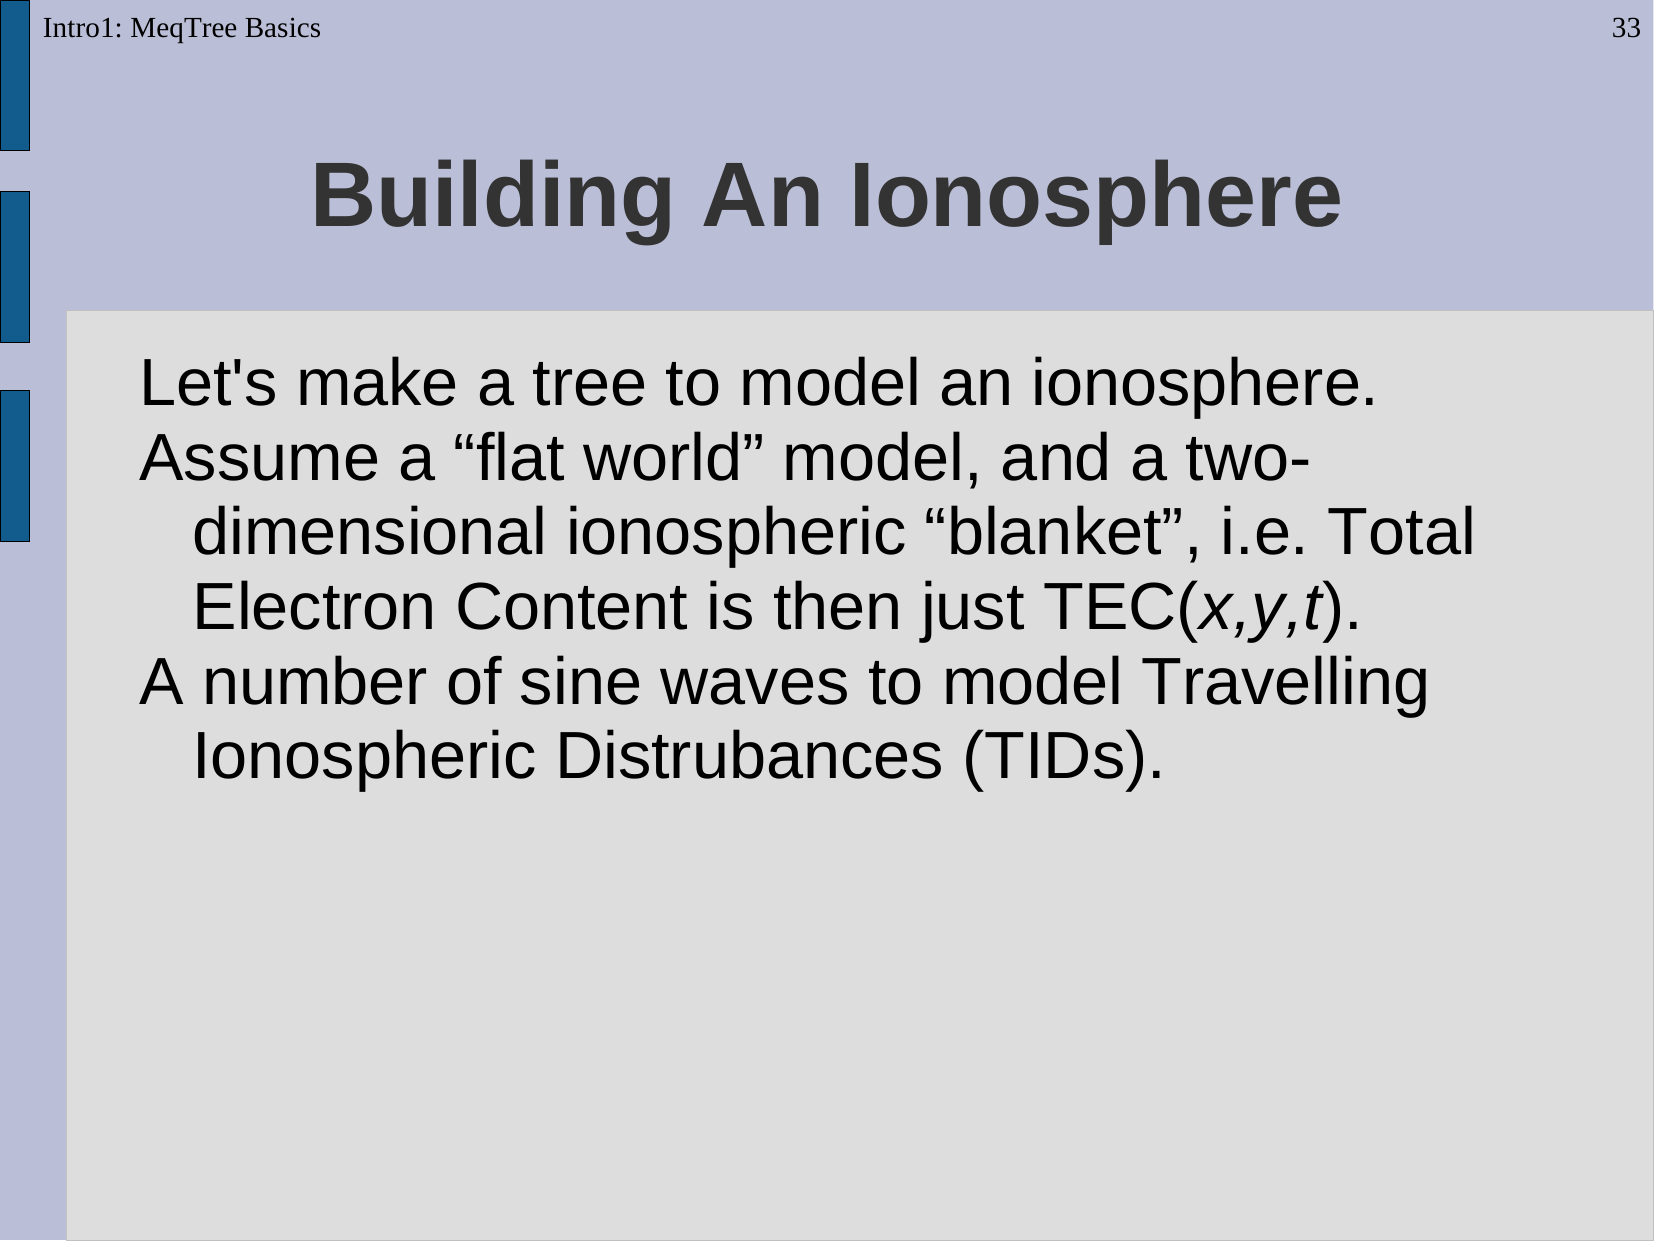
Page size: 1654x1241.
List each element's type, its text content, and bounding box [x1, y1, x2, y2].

list Let's make a tree to model an ionosphere. Assume a “flat world” model, and a two-dimensional ionospheric “blanket”, i.e. Total Electron Content is then just TEC(x,y,t). A number of sine waves to model Travelling Ionospheric Distrubances (TIDs). [121, 344, 1534, 1112]
title Building An Ionosphere [121, 98, 1534, 291]
